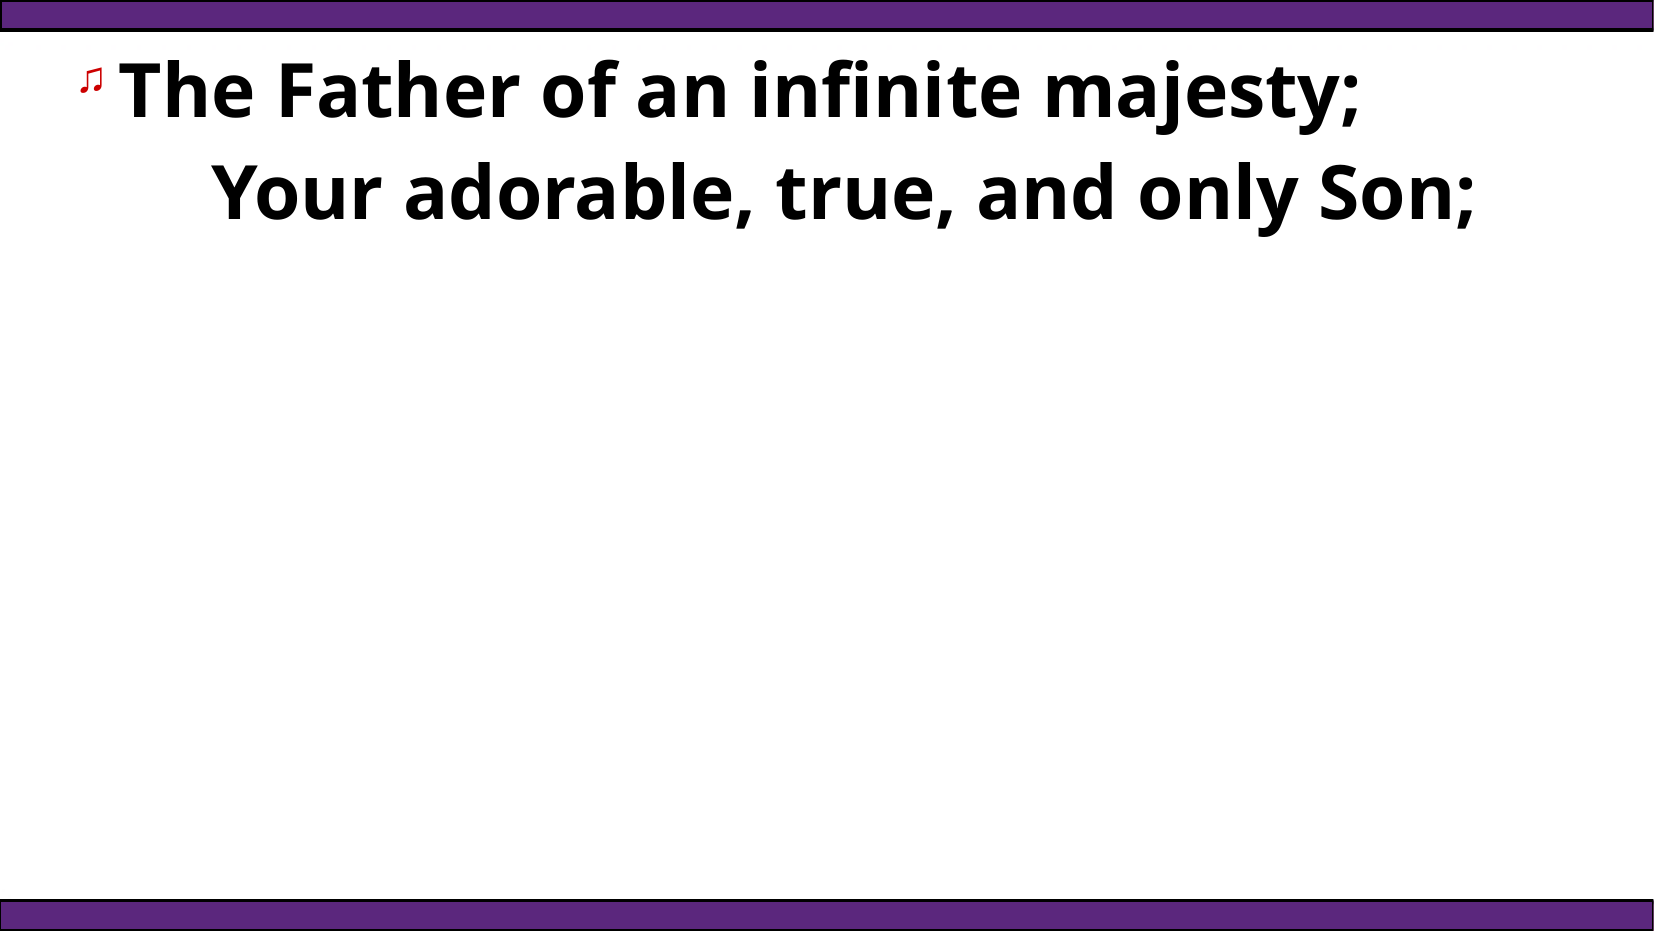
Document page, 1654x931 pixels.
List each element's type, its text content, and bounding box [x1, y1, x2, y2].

text_box [0, 0, 1654, 31]
text_box ♫ The Father of an infinite majesty; Your adorable, true, and only Son; [60, 30, 1577, 286]
picture [0, 31, 1654, 900]
text_box [0, 900, 1654, 931]
